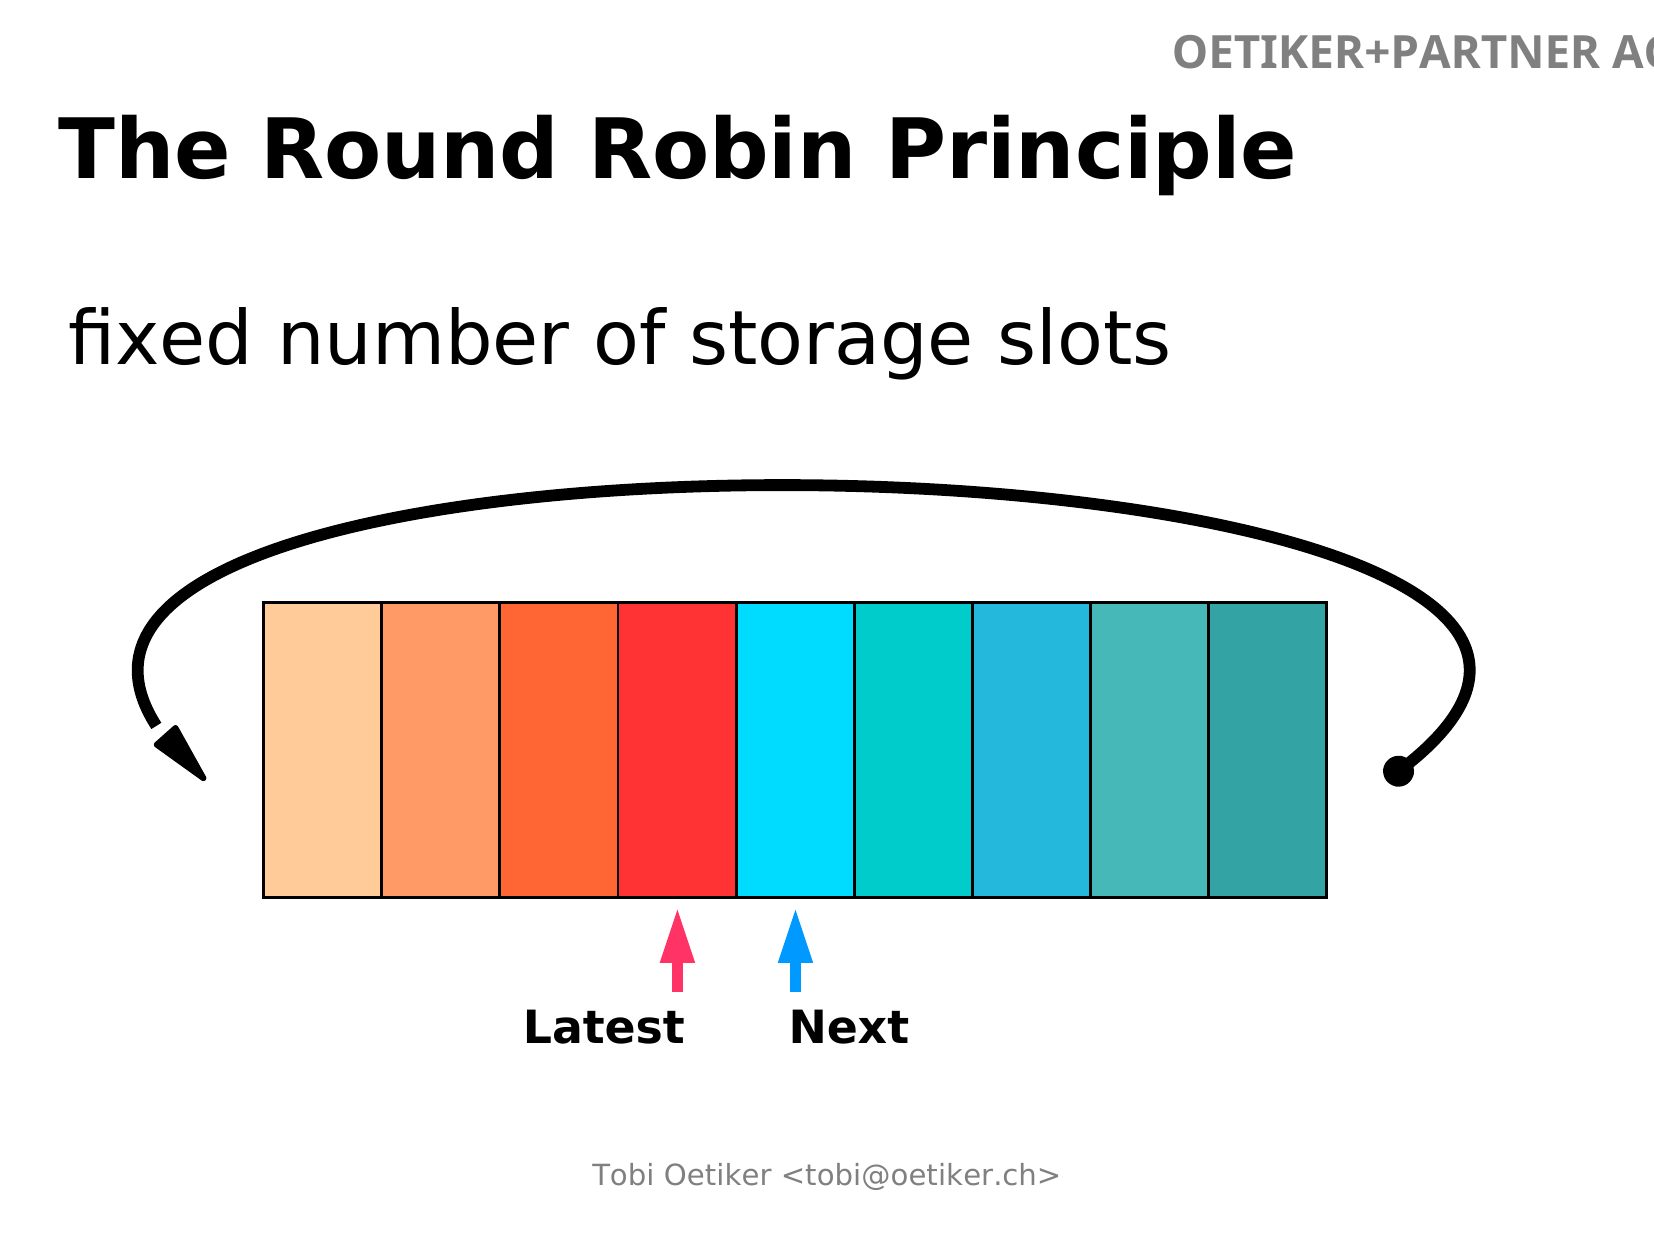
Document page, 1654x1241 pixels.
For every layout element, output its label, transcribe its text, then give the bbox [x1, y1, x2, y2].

text_box Next [772, 992, 926, 1064]
title The Round Robin Principle [59, 75, 1607, 225]
list fixed number of storage slots [50, 295, 1571, 1099]
text_box Latest [506, 992, 702, 1064]
text_box [263, 602, 1327, 898]
